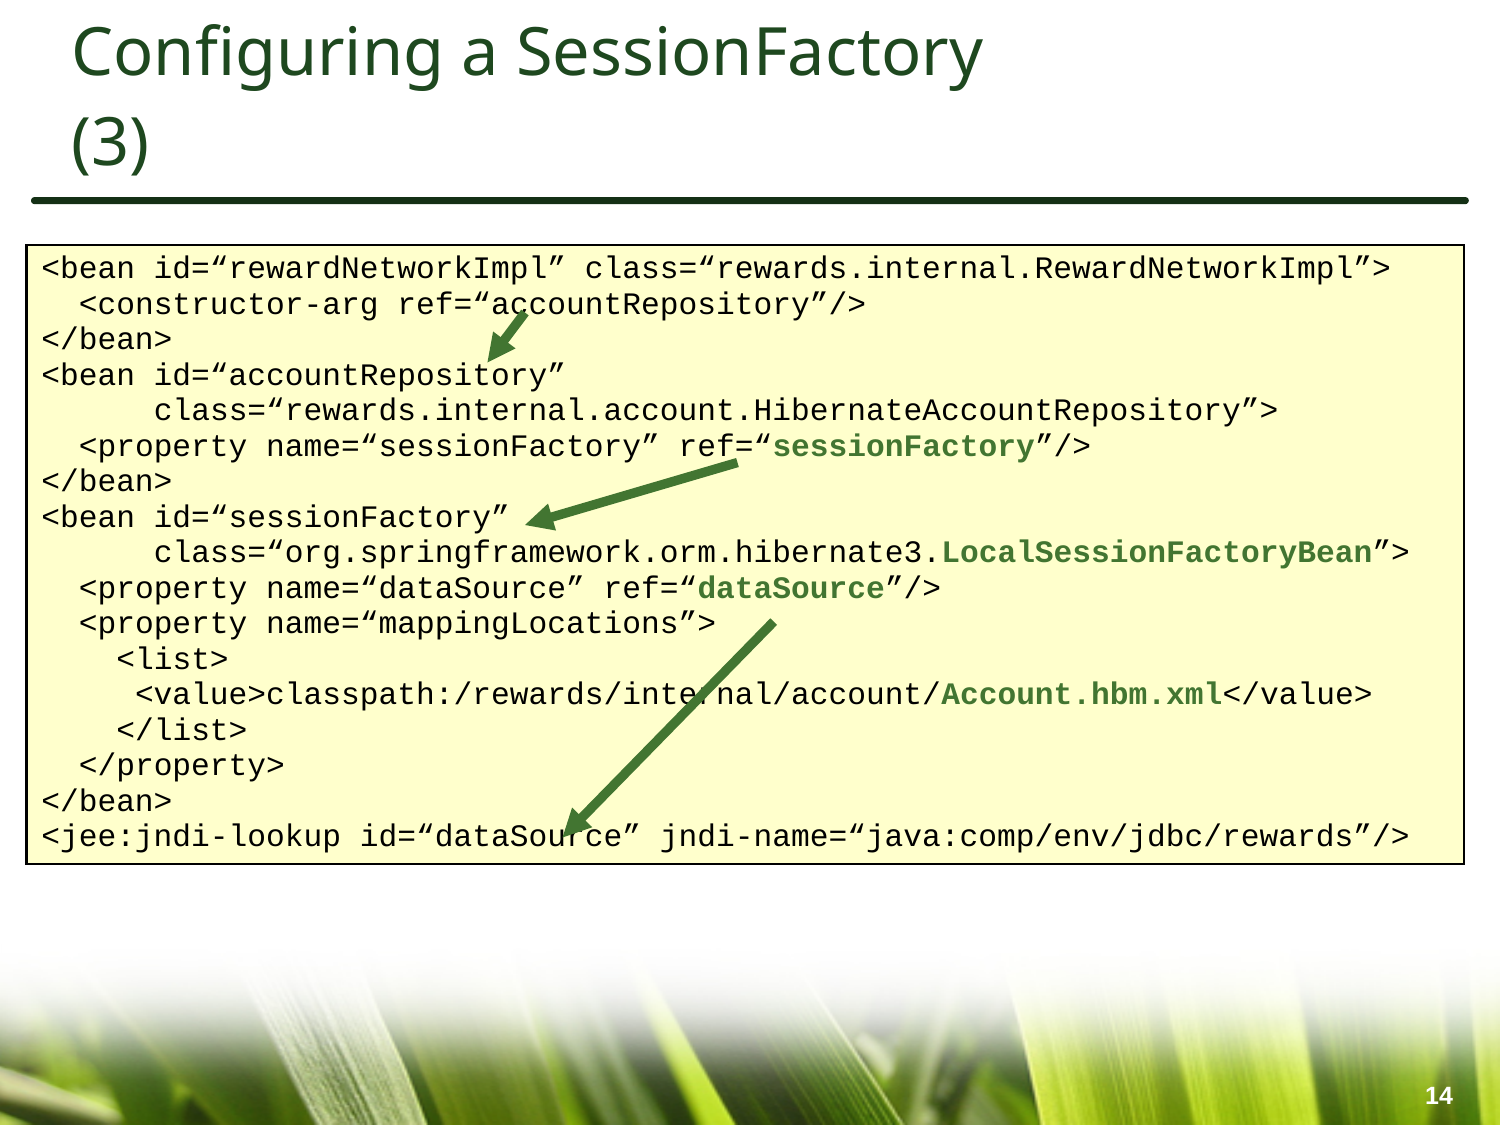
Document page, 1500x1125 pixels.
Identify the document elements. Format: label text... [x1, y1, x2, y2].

title Configuring a SessionFactory (3) [56, 5, 1089, 184]
text_box <bean id=“rewardNetworkImpl” class=“rewards.internal.RewardNetworkImpl”> <constructor-arg ref=“accountRepository”/> </bean> <bean id=“accountRepository” class=“rewards.internal.account.HibernateAccountRepository”> <property name=“sessionFactory” ref=“sessionFactory”/> </bean> <bean id=“sessionFactory” class=“org.springframework.orm.hibernate3.LocalSessionFactoryBean”> <property name=“dataSource” ref=“dataSource”/> <property name=“mappingLocations”> <list> <value>classpath:/rewards/internal/account/Account.hbm.xml</value> </list> </property> </bean> <jee:jndi-lookup id=“dataSource” jndi-name=“java:comp/env/jdbc/rewards”/> [26, 245, 1465, 864]
picture [0, 944, 1500, 1125]
